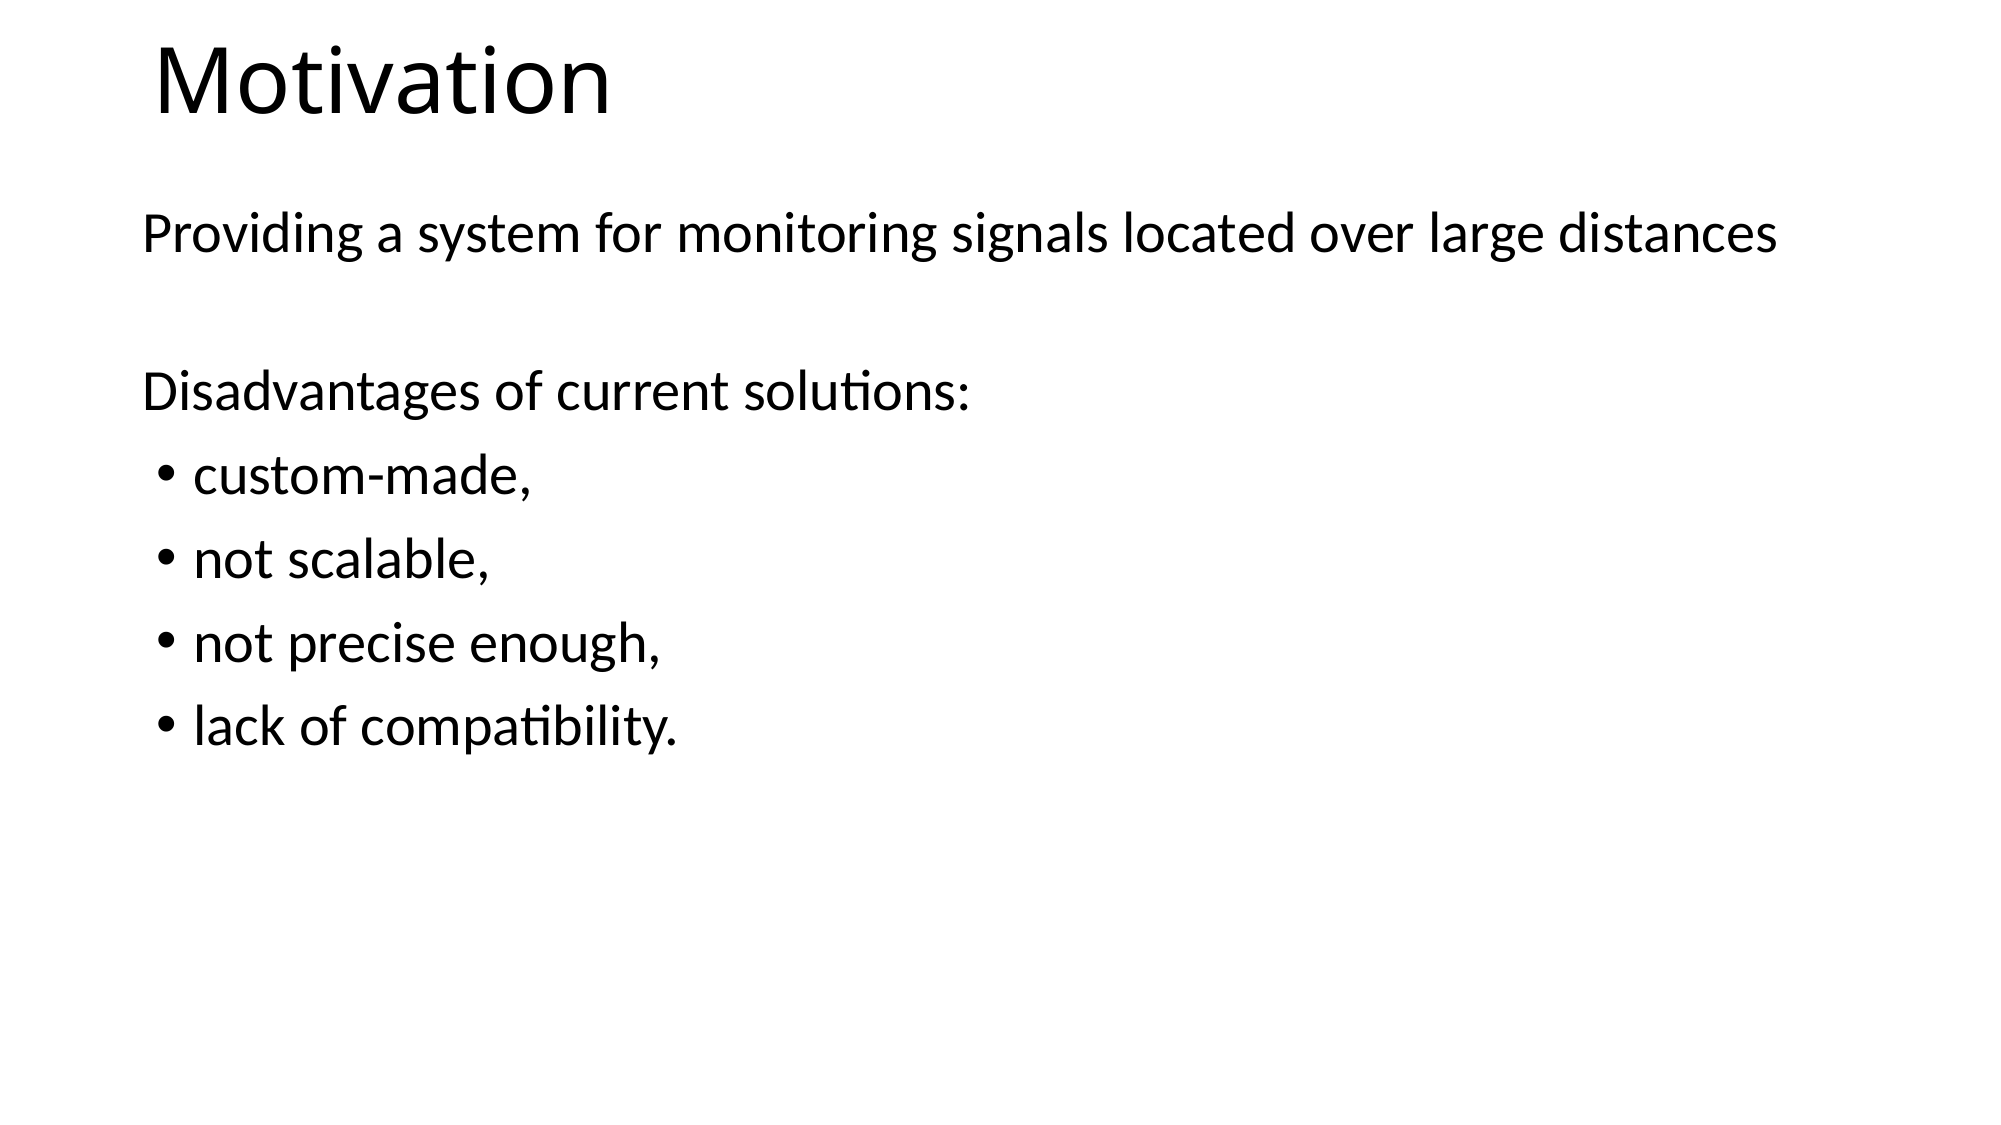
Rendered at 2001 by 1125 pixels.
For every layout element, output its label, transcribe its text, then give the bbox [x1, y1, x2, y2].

list Providing a system for monitoring signals located over large distances Disadvantages of current solutions: custom-made, not scalable, not precise enough, lack of compatibility. [90, 195, 1815, 909]
title Motivation [137, 12, 1863, 157]
